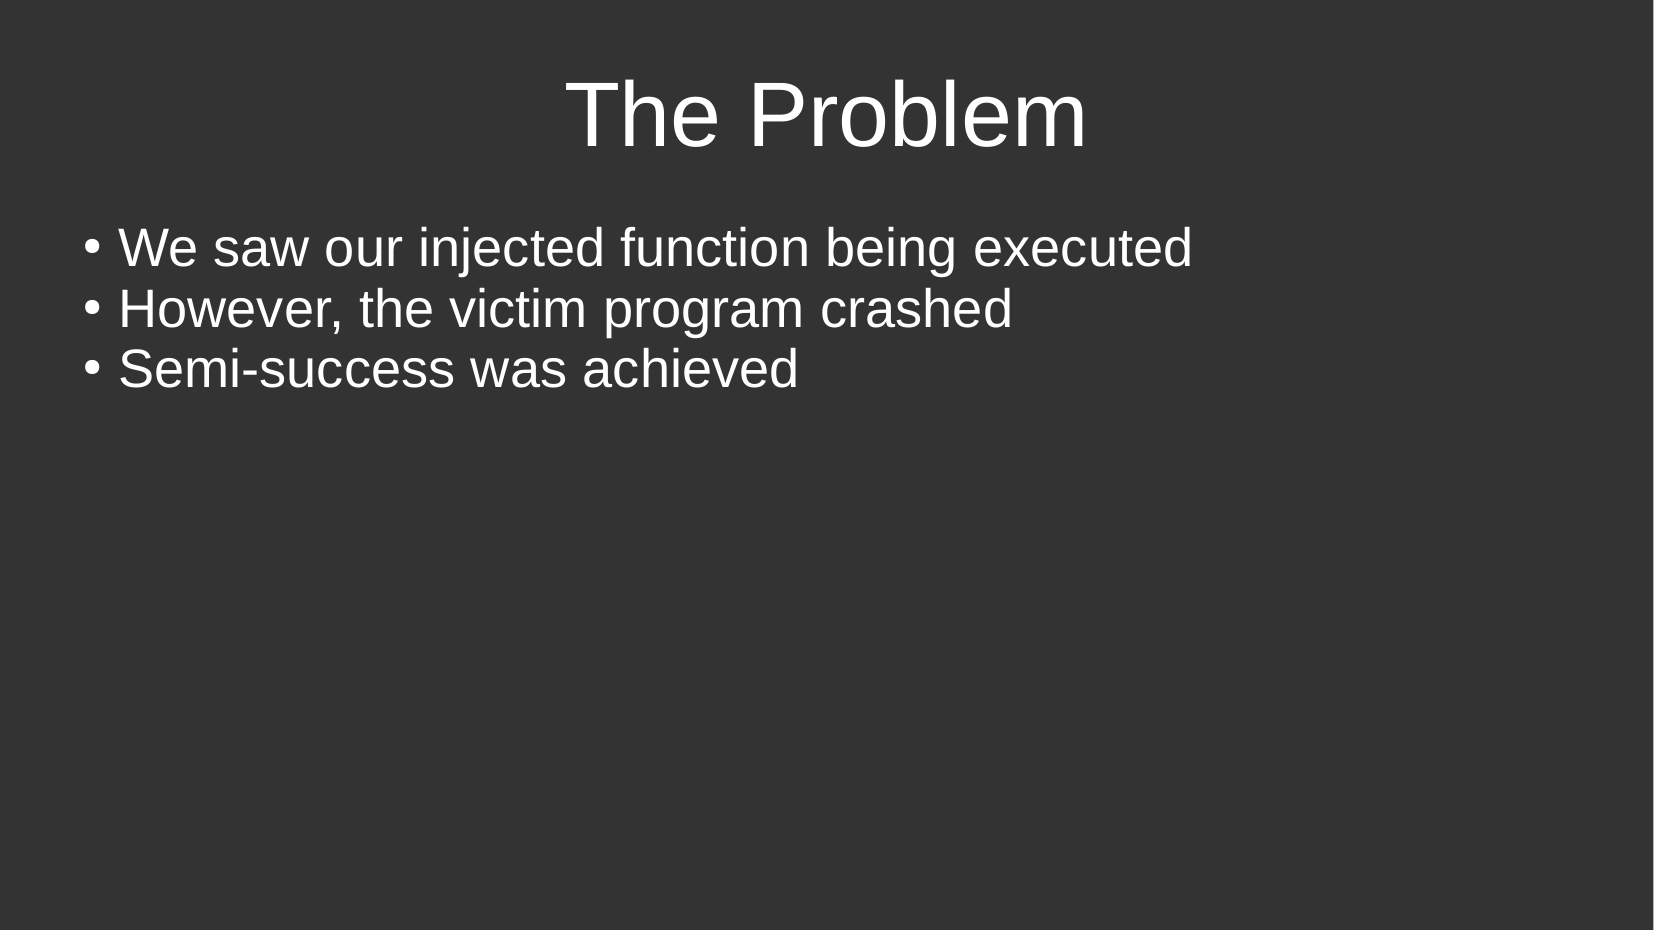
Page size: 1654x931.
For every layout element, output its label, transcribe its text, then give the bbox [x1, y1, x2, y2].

title The Problem [82, 37, 1571, 193]
subtitle We saw our injected function being executed However, the victim program crashed Semi-success was achieved [82, 217, 1571, 758]
